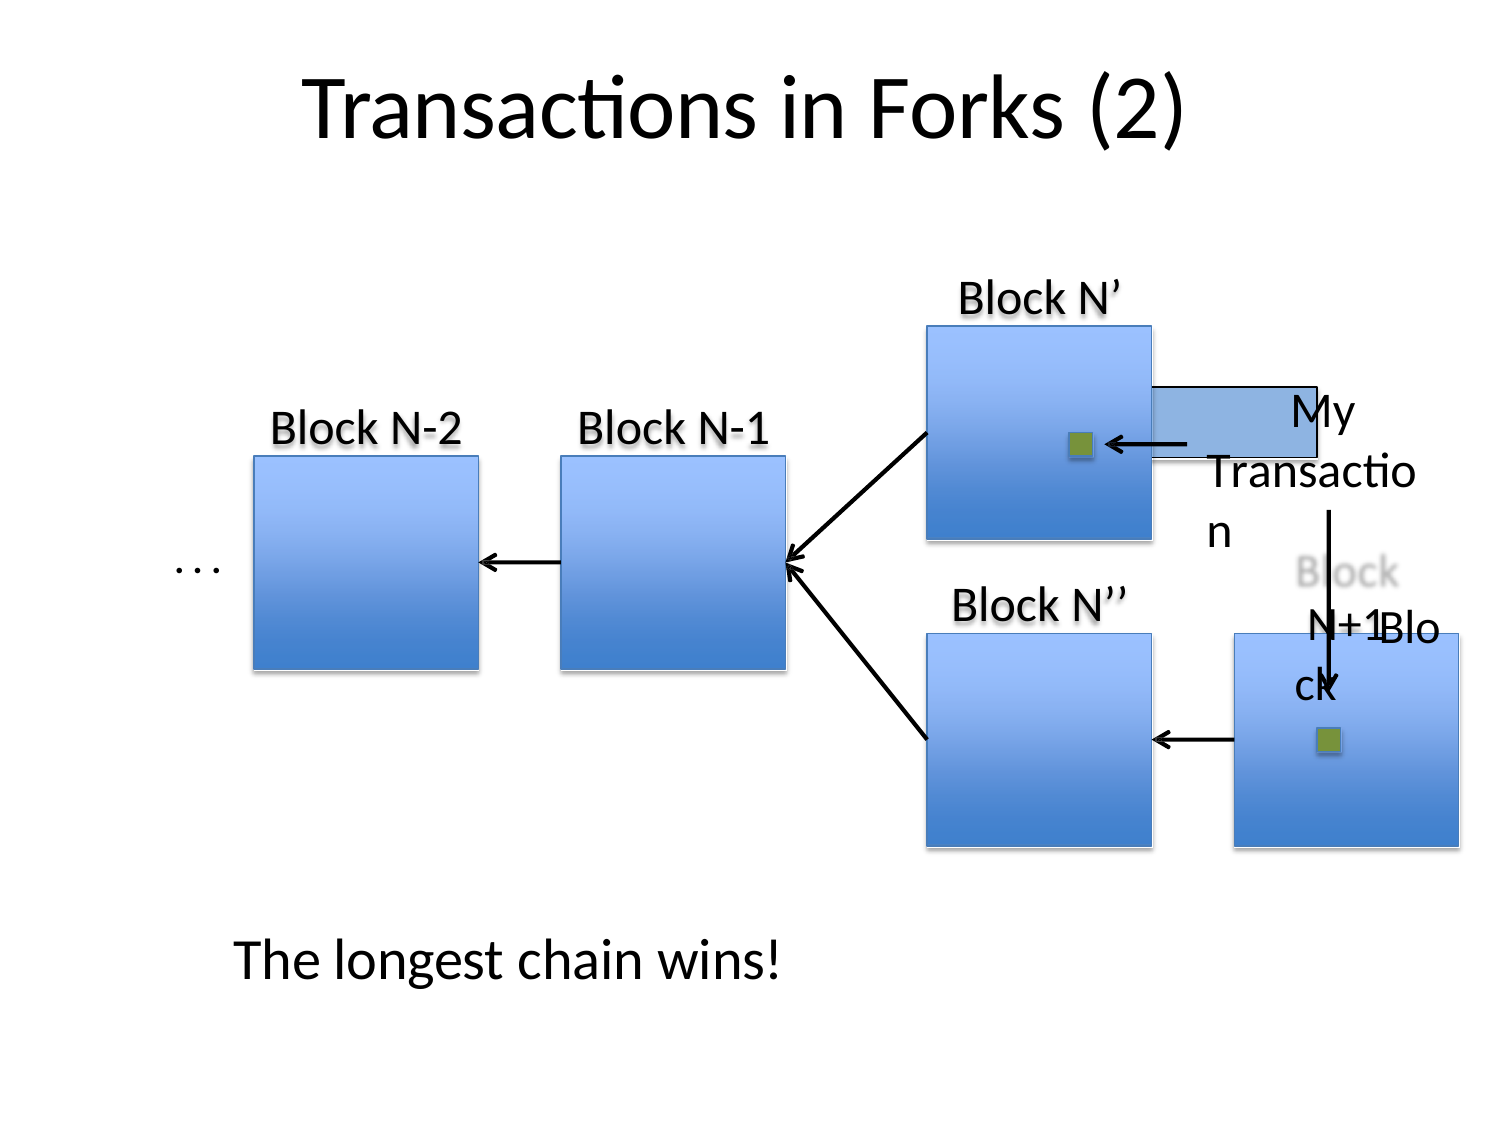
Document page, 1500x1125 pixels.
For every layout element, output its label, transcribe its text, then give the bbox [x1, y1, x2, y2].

text_box My Transaction Block [1204, 377, 1442, 711]
text_box Block N’’ [949, 609, 1131, 632]
text_box The longest chain wins! [231, 920, 791, 991]
title Transactions in Forks (2) [90, 33, 1410, 267]
picture [1170, 382, 1204, 386]
text_box Block N-2 . . . [172, 394, 465, 581]
text_box Block N’ [955, 264, 1124, 325]
text_box Block N-1 [575, 394, 772, 455]
picture [1170, 458, 1204, 470]
text_box [232, 249, 1467, 952]
